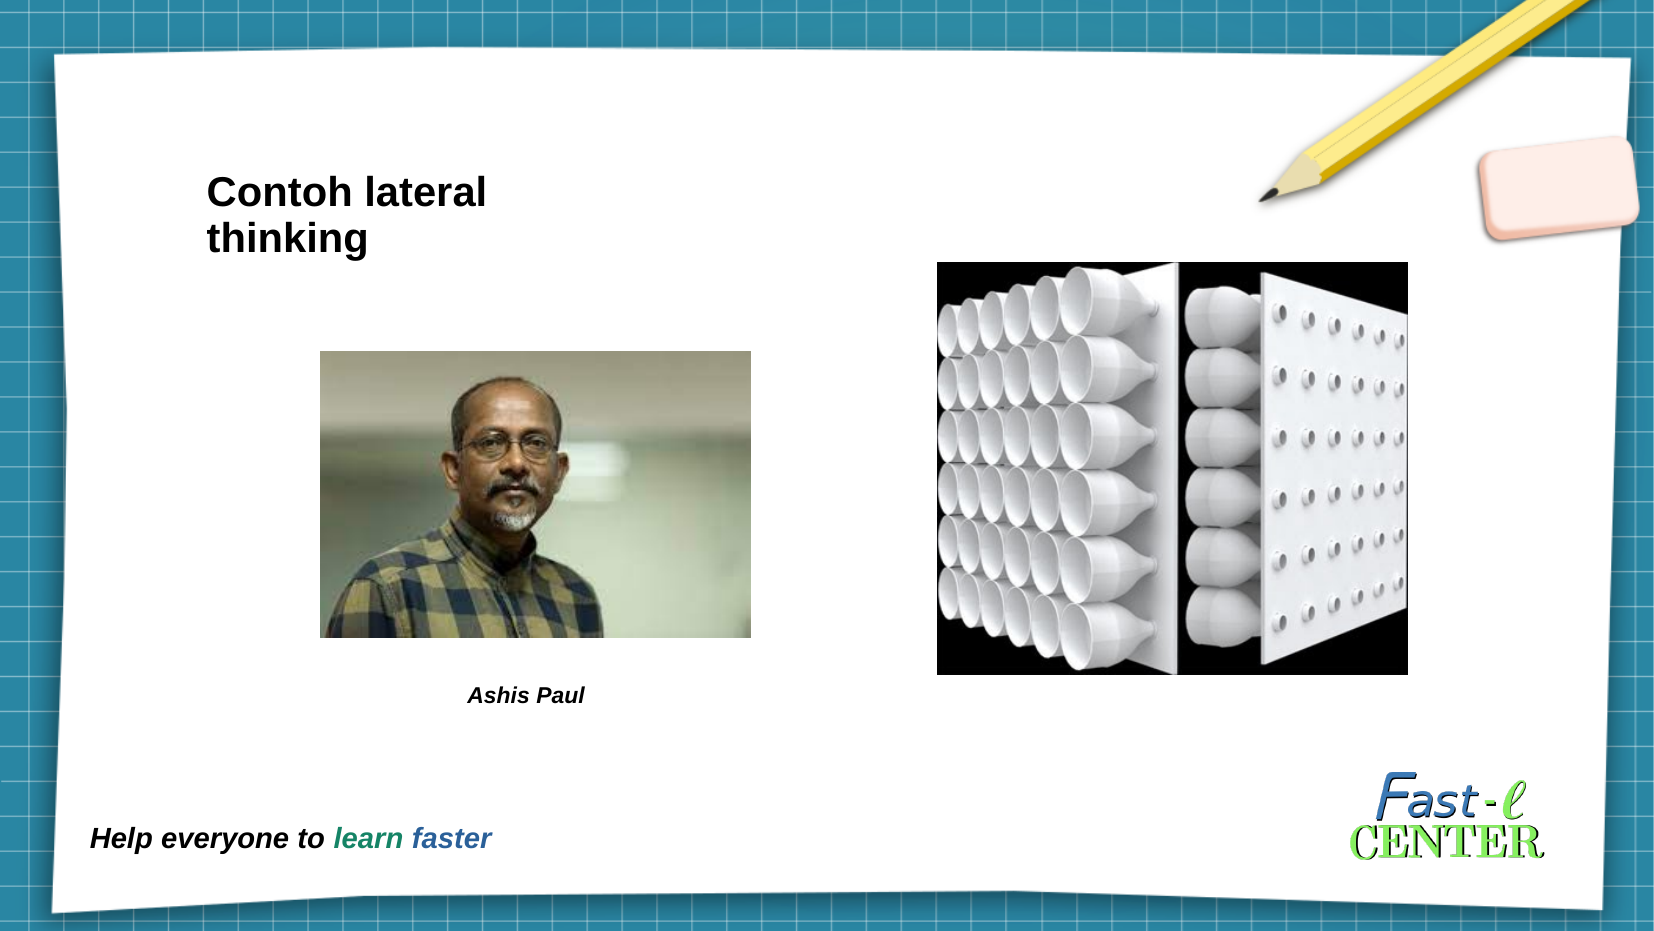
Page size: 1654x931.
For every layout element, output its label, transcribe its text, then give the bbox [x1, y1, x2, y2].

text_box Contoh lateral thinking [191, 160, 676, 226]
text_box Ashis Paul [452, 675, 601, 716]
picture [0, 0, 1654, 931]
text_box Help everyone to learn faster [75, 814, 507, 863]
